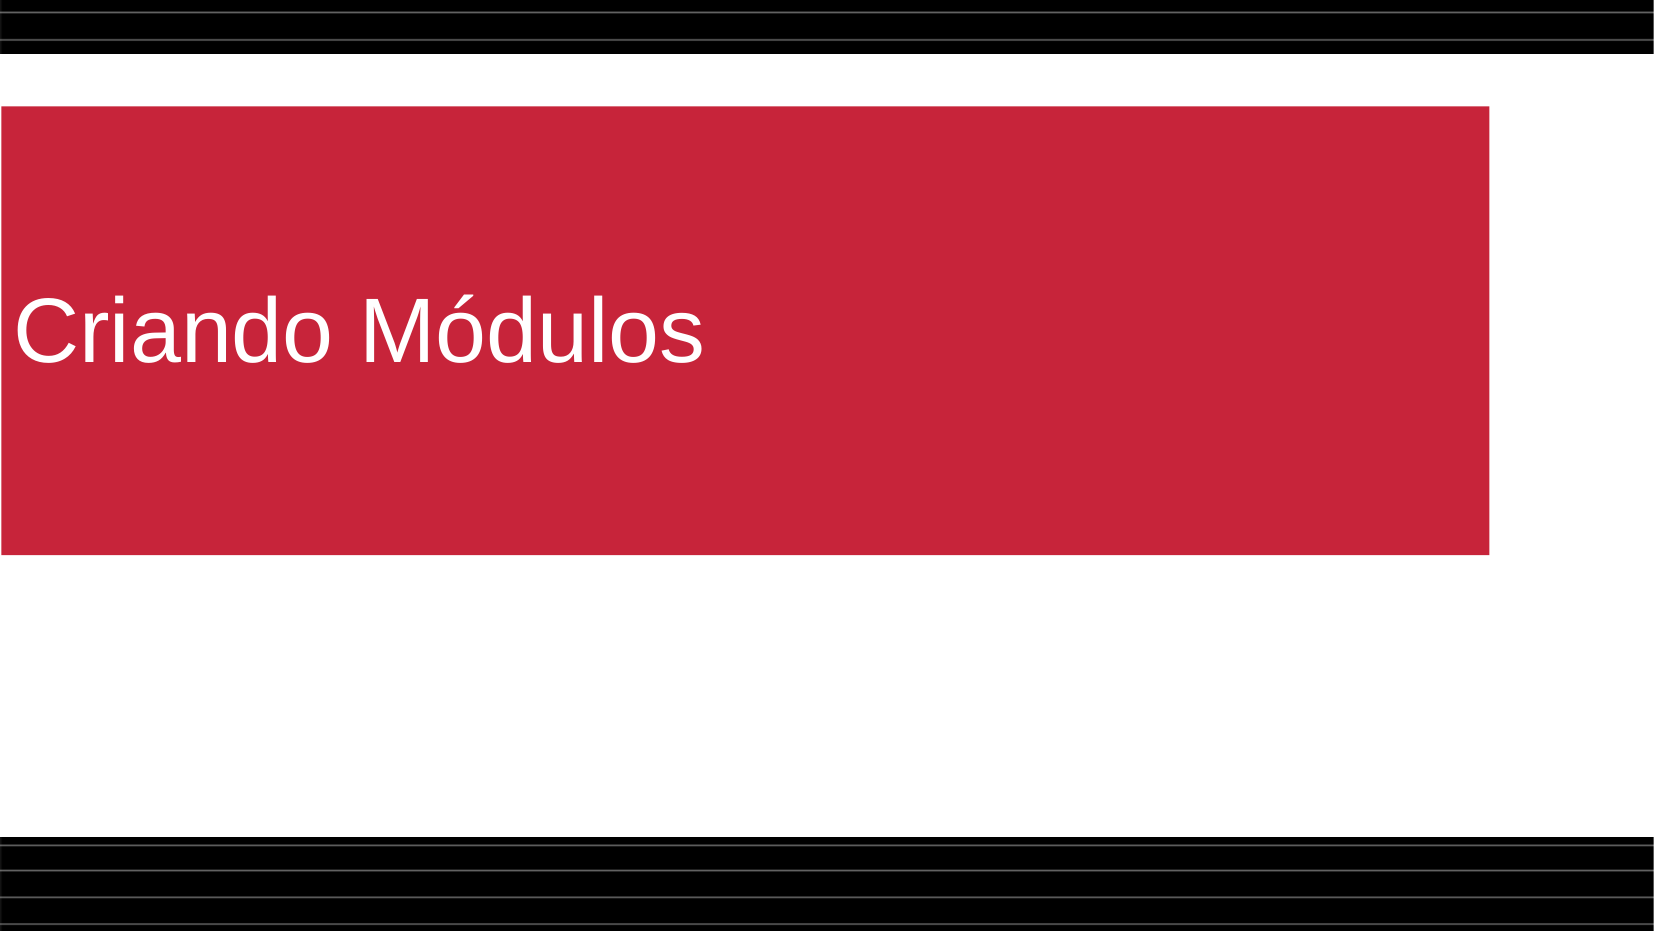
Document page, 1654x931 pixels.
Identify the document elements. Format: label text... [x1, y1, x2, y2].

picture [0, 0, 1654, 54]
picture [0, 837, 1654, 931]
title Criando Módulos [1, 106, 1490, 556]
